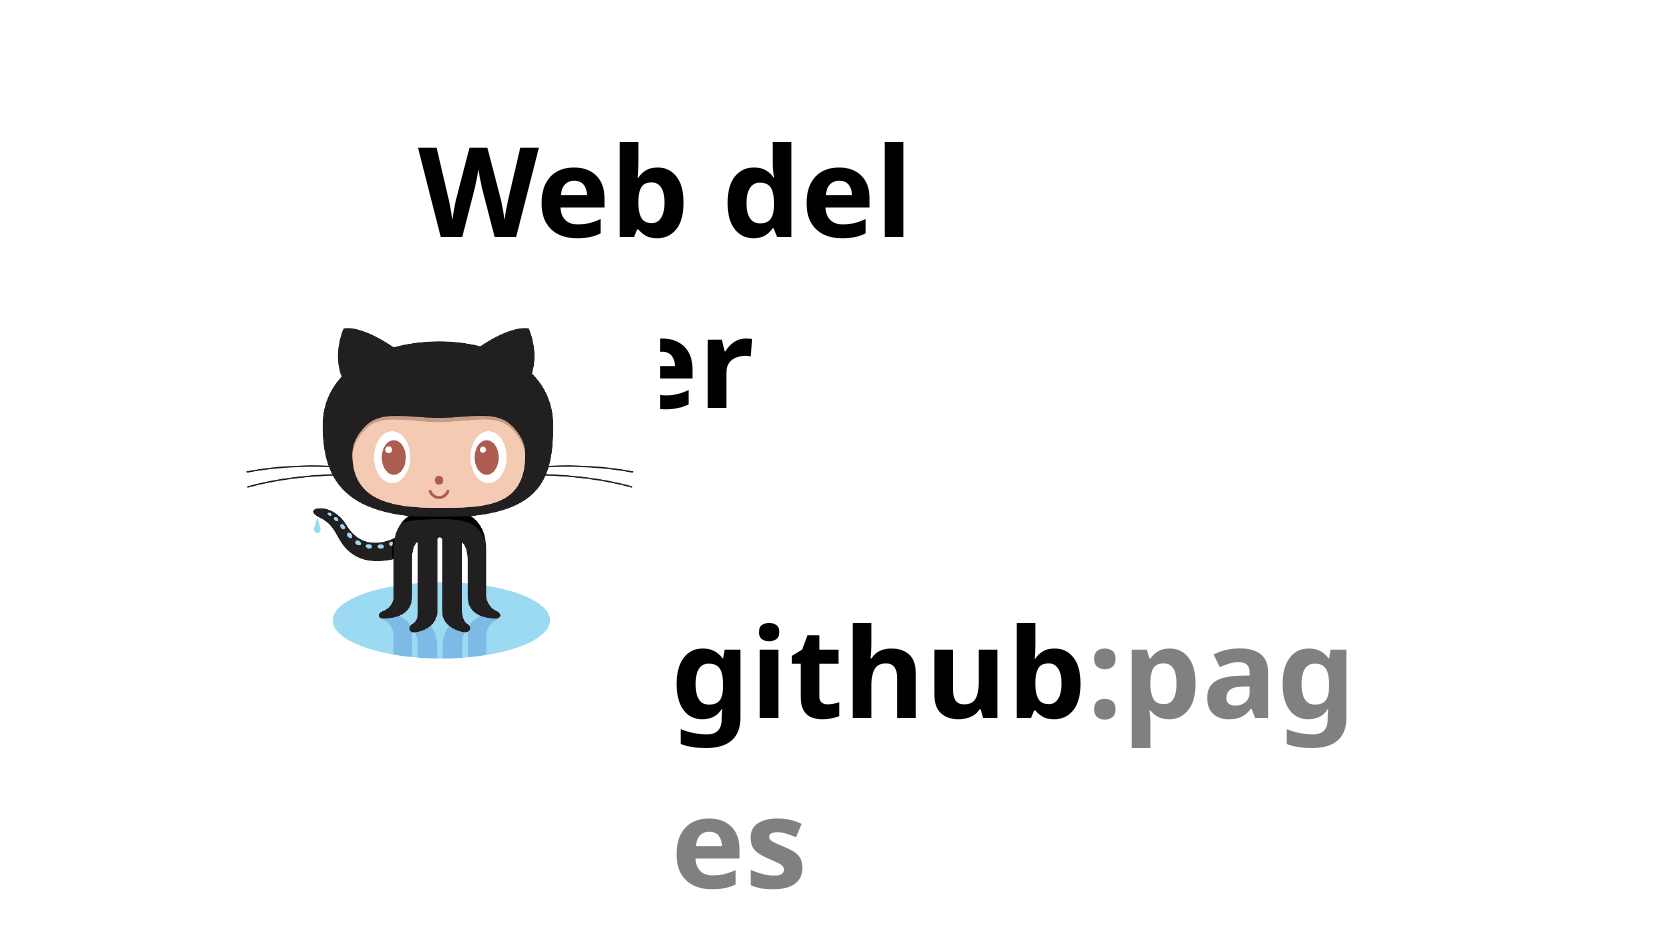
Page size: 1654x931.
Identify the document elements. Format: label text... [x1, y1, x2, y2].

picture [216, 283, 661, 703]
text_box github:pages [656, 577, 1417, 738]
text_box Web del taller [403, 96, 1255, 246]
